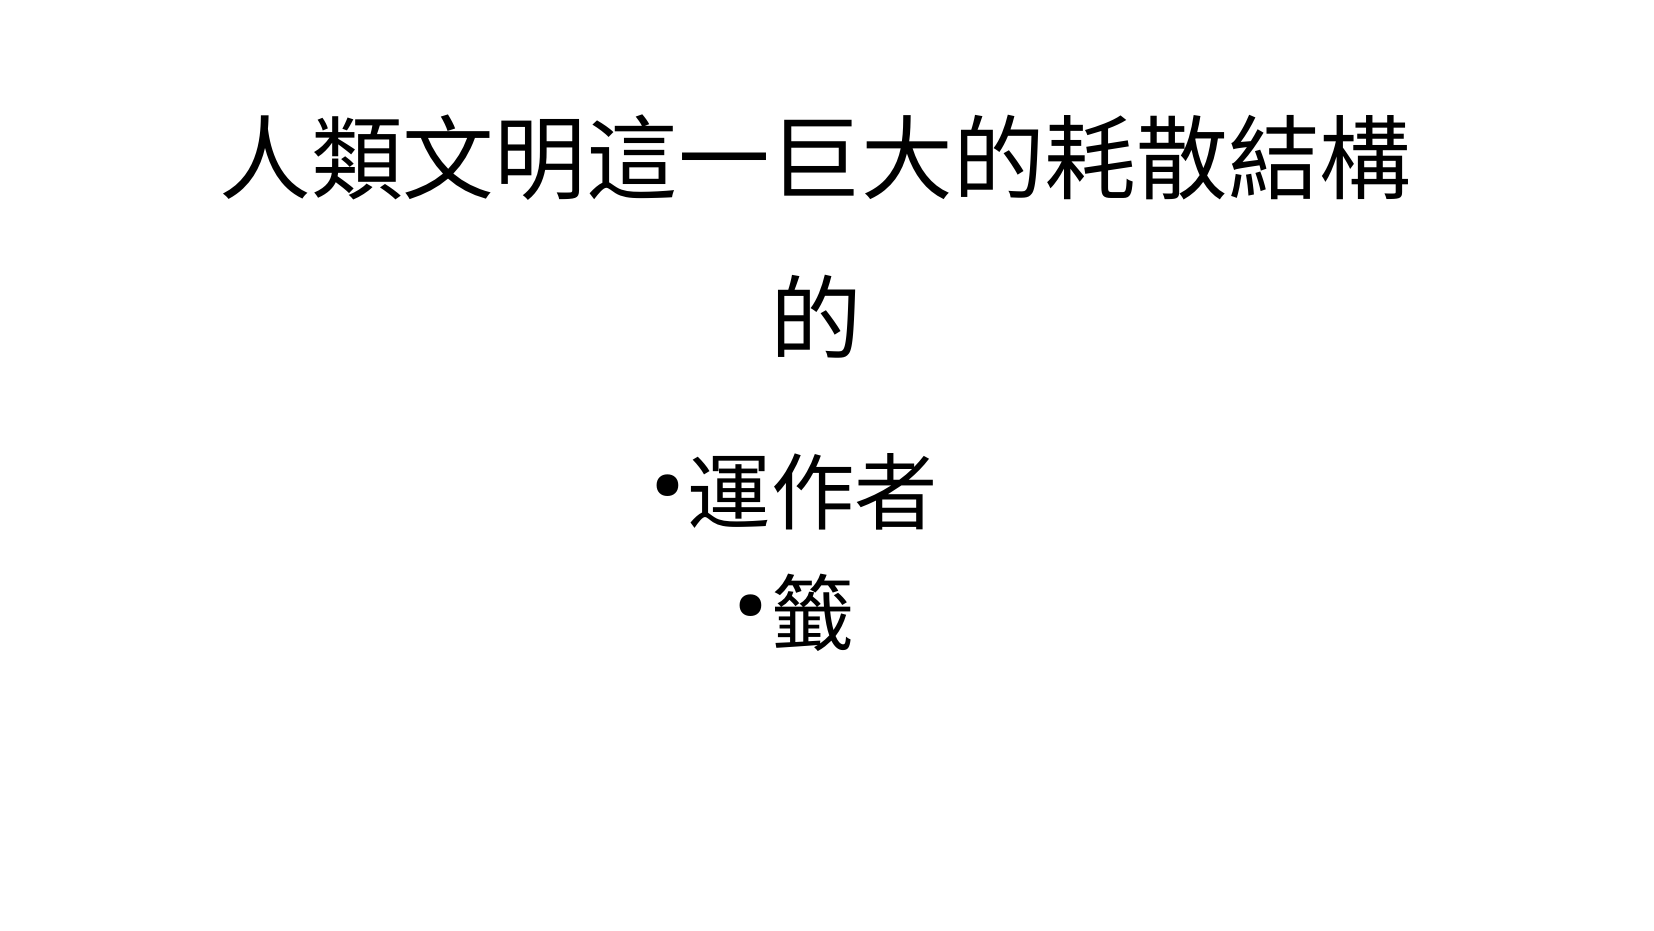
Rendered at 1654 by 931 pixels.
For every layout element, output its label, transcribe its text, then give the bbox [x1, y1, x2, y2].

text_box 運作者 籤 [285, 420, 1306, 655]
title 的 [71, 234, 1561, 391]
title 人類文明這一巨大的耗散結構 [71, 75, 1561, 231]
